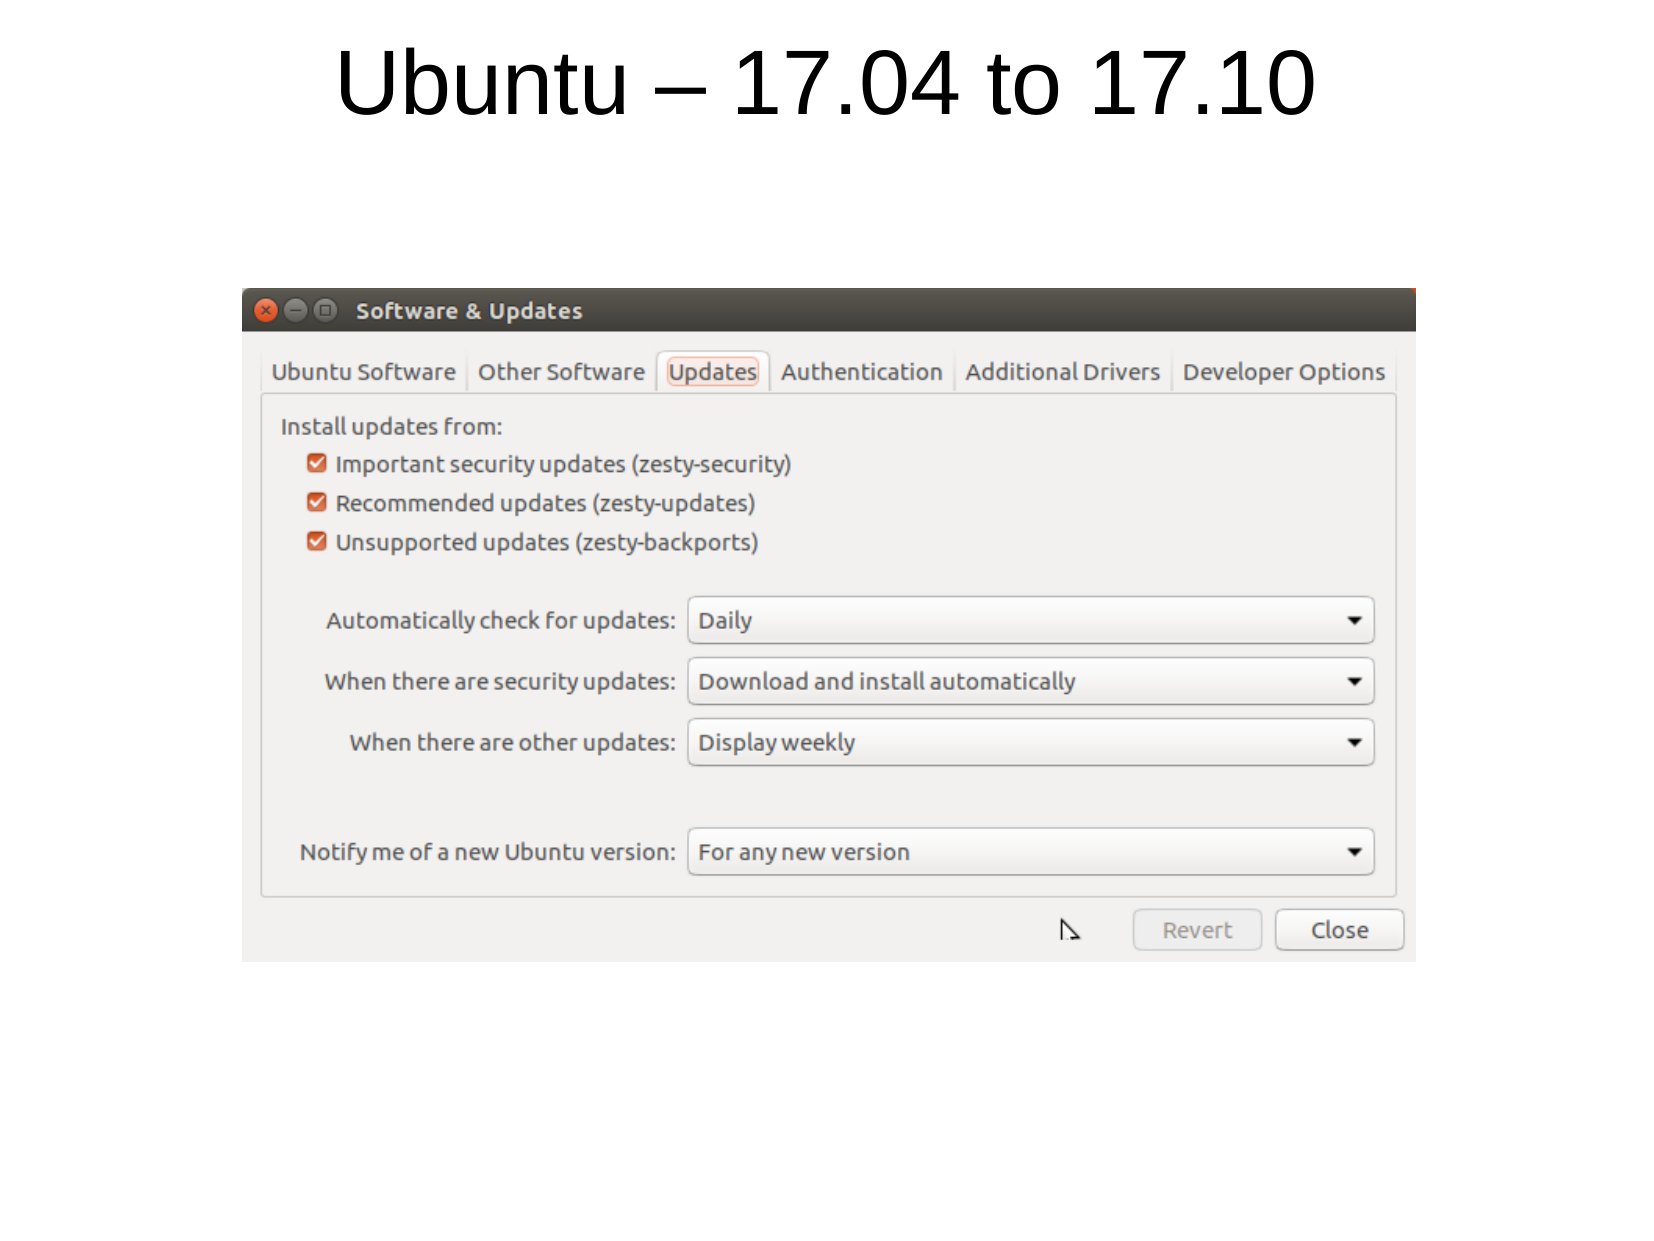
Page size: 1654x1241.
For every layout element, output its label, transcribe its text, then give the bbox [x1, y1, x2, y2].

title Ubuntu – 17.04 to 17.10 [82, 31, 1571, 134]
picture [242, 288, 1416, 962]
